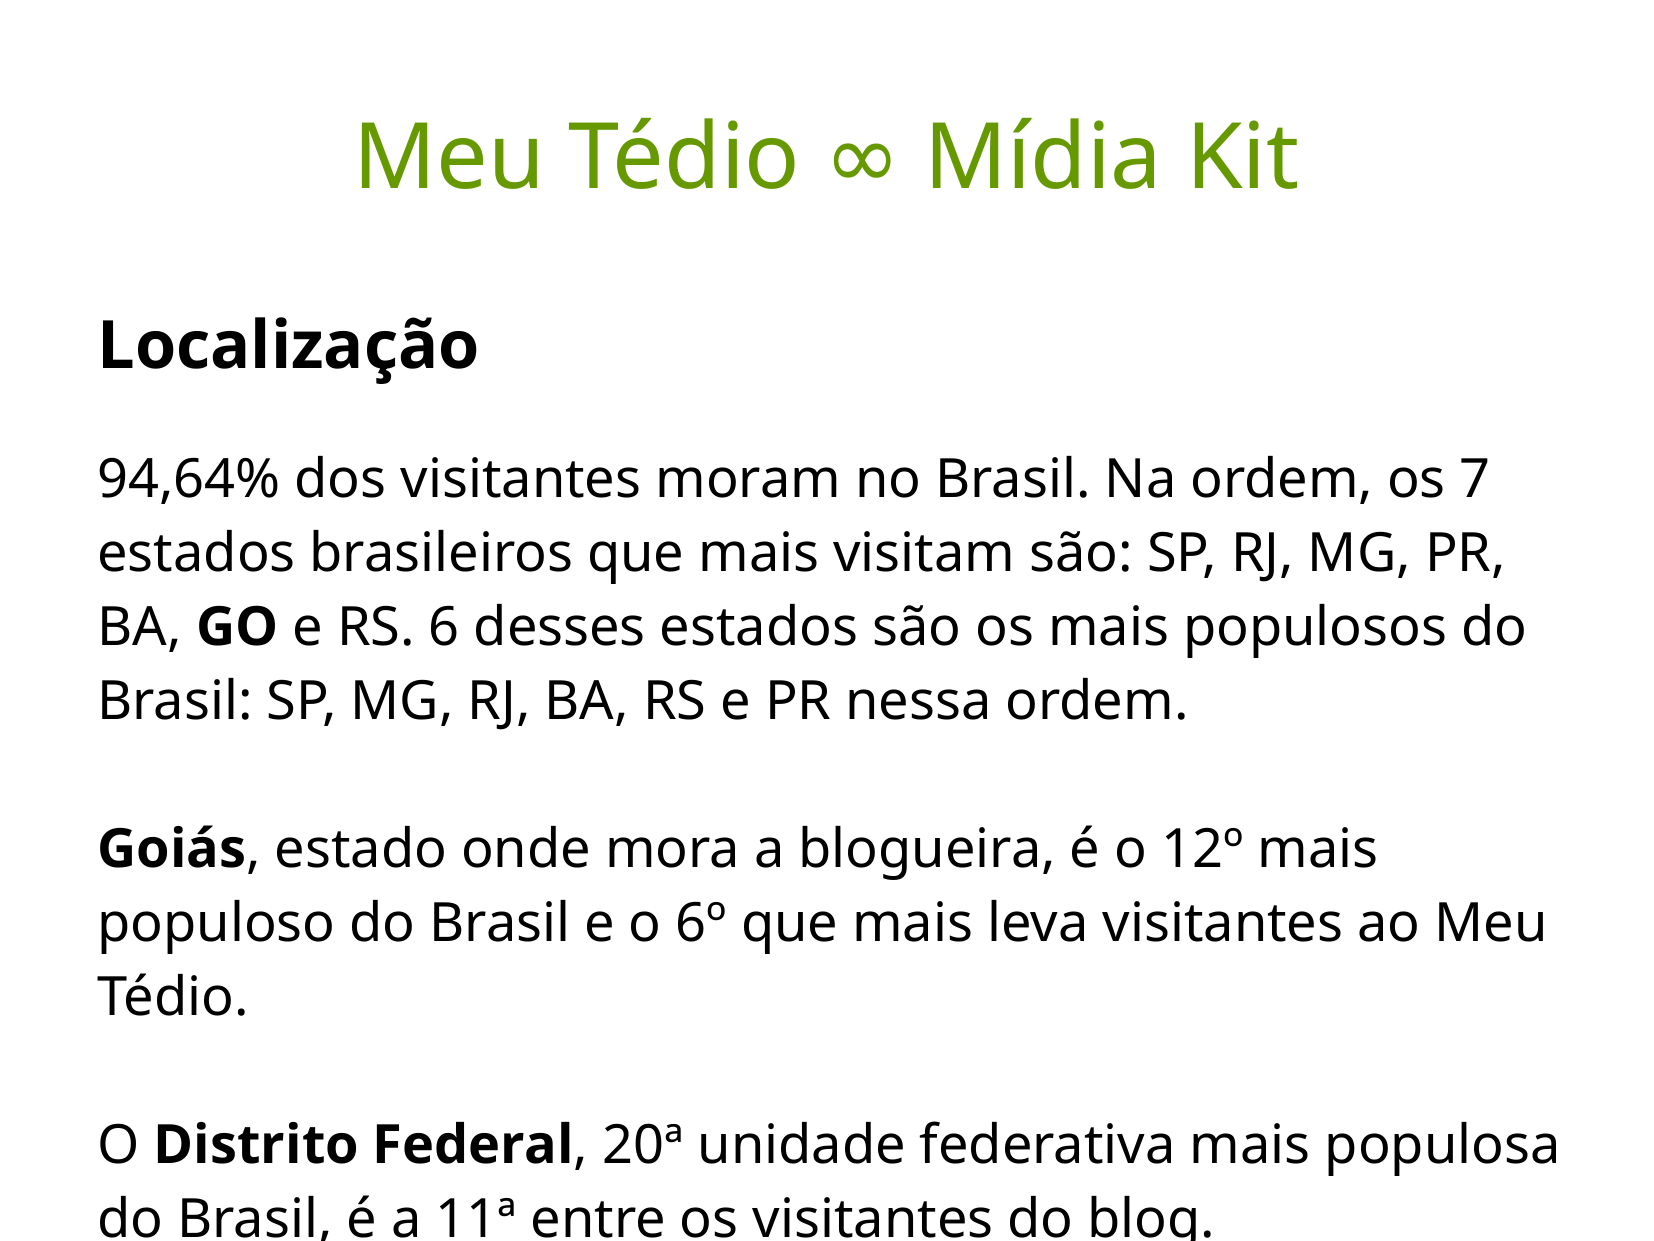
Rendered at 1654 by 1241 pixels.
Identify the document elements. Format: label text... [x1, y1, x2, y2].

text_box Localização 94,64% dos visitantes moram no Brasil. Na ordem, os 7 estados brasileiros que mais visitam são: SP, RJ, MG, PR, BA, GO e RS. 6 desses estados são os mais populosos do Brasil: SP, MG, RJ, BA, RS e PR nessa ordem. Goiás, estado onde mora a blogueira, é o 12º mais populoso do Brasil e o 6º que mais leva visitantes ao Meu Tédio. O Distrito Federal, 20ª unidade federativa mais populosa do Brasil, é a 11ª entre os visitantes do blog. Fontes: Google Analytics (08/06/2015 a 08/07/2015) e IBGE 2014 [82, 290, 1595, 1193]
title Meu Tédio ∞ Mídia Kit [82, 49, 1571, 257]
